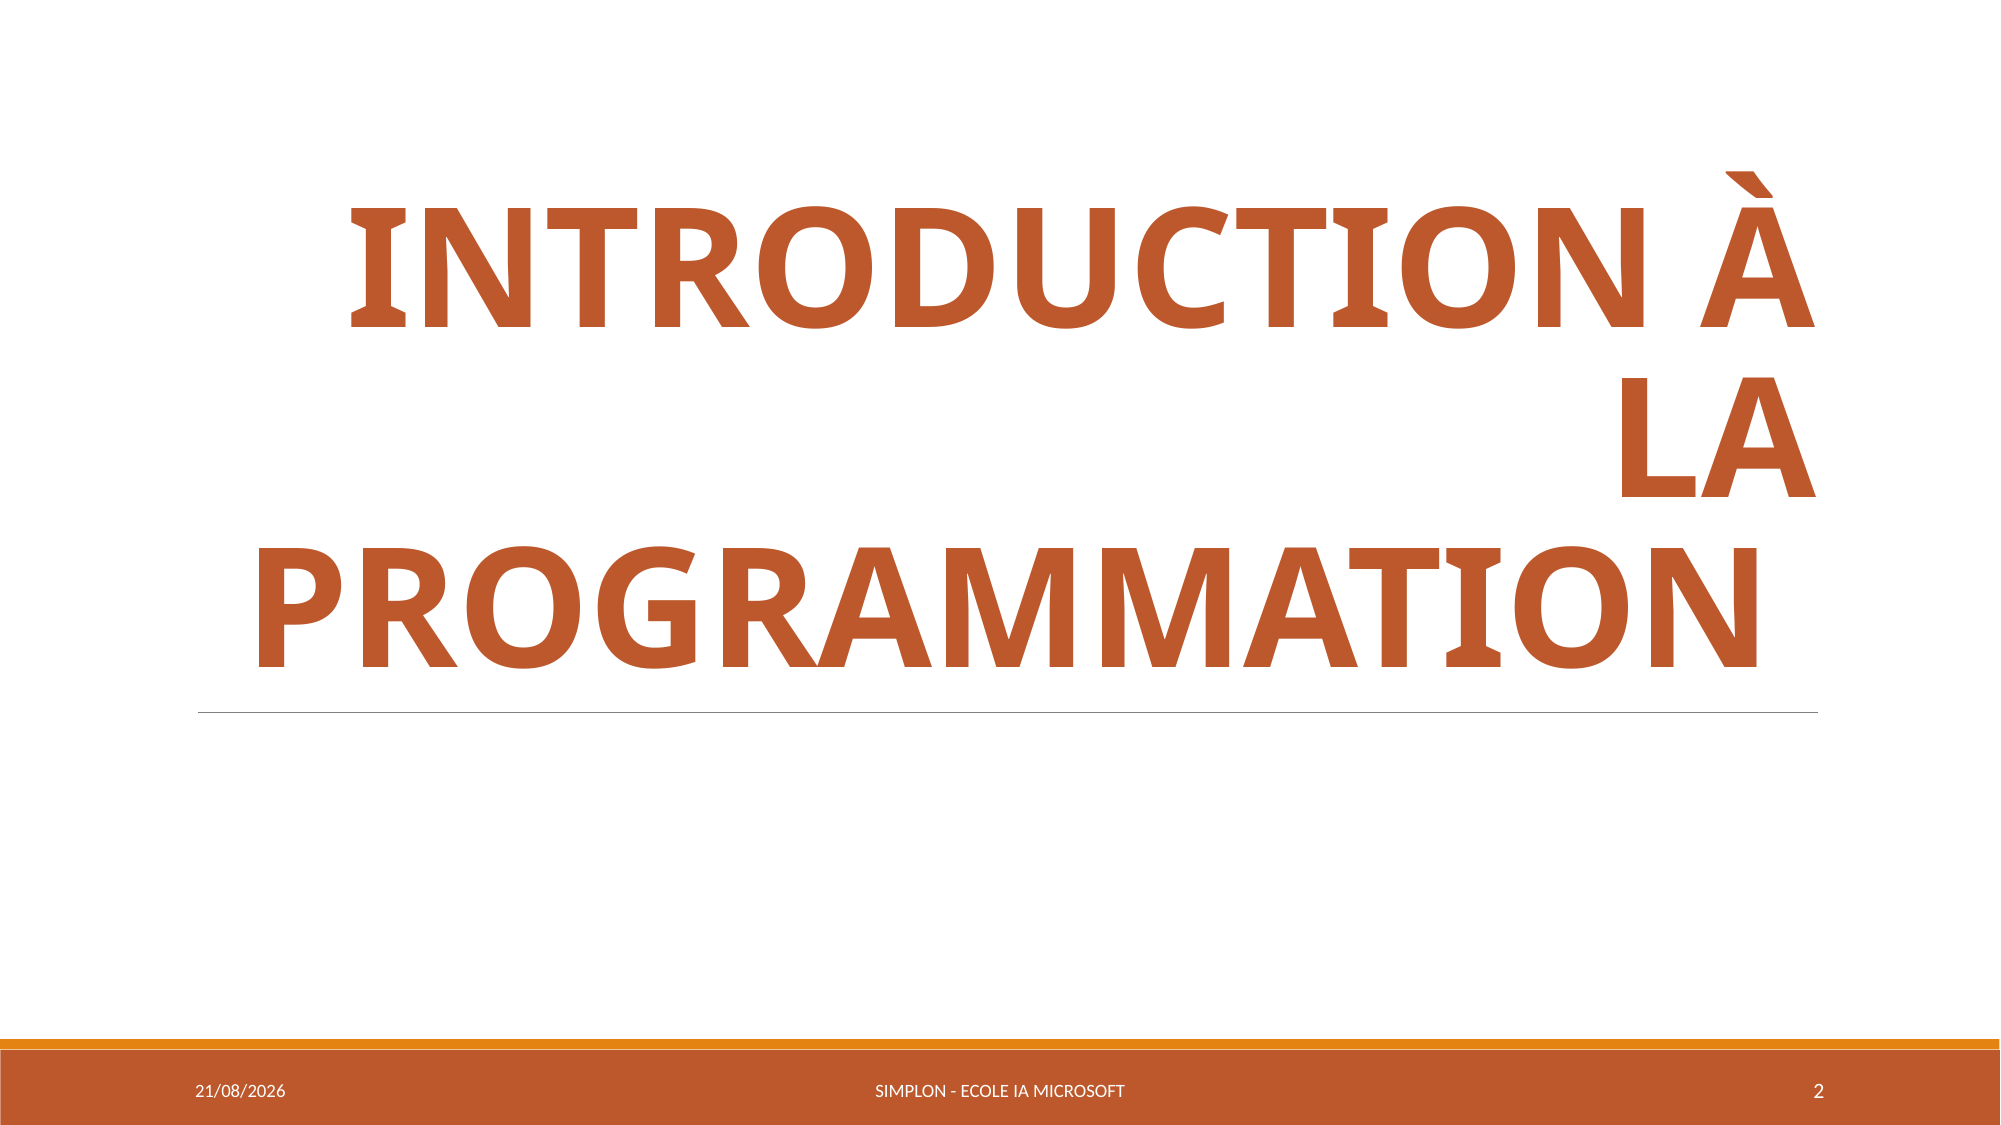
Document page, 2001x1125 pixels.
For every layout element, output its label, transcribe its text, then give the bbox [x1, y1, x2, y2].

slide_number 16/01/2020 [180, 1059, 586, 1120]
footer Simplon - Ecole IA Microsoft [604, 1059, 1396, 1120]
slide_number <numéro> [1624, 1059, 1840, 1120]
title INTRODUCTION À LA PROGRAMMATION [180, 124, 1830, 710]
